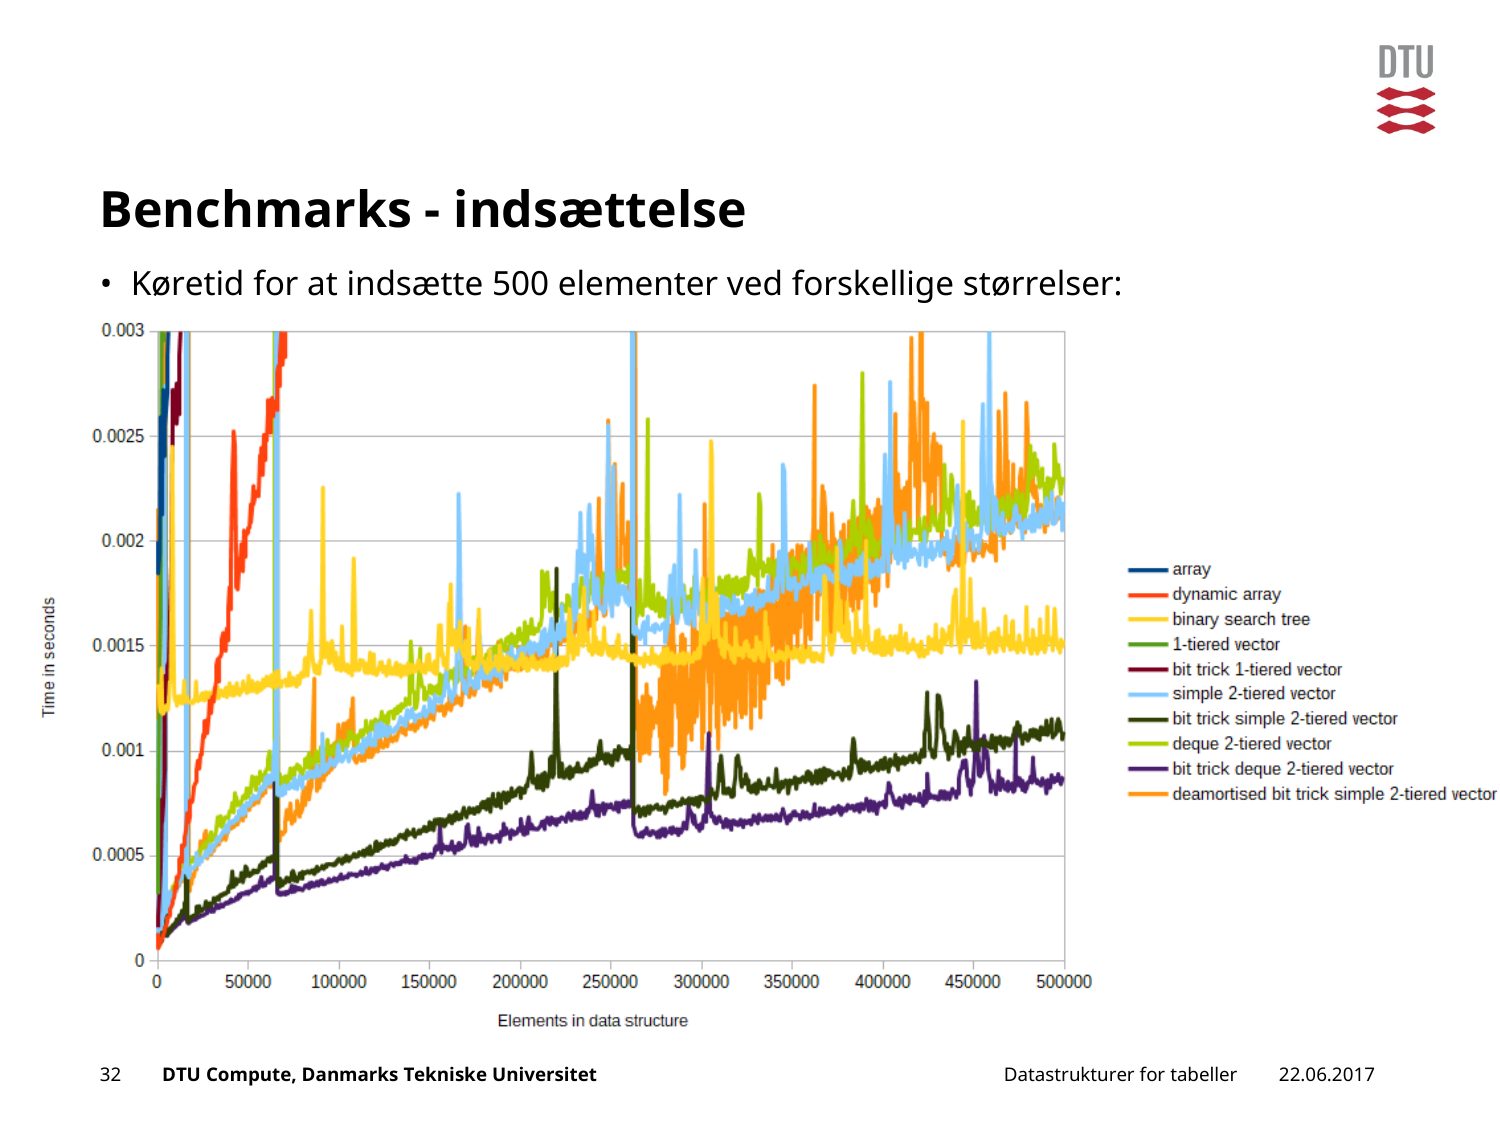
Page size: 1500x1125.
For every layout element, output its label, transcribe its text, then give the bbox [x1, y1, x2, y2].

picture [1356, 45, 1436, 134]
title Benchmarks - indsættelse [99, 49, 1375, 238]
picture [8, 306, 1500, 1057]
list Køretid for at indsætte 500 elementer ved forskellige størrelser: [99, 262, 1375, 306]
